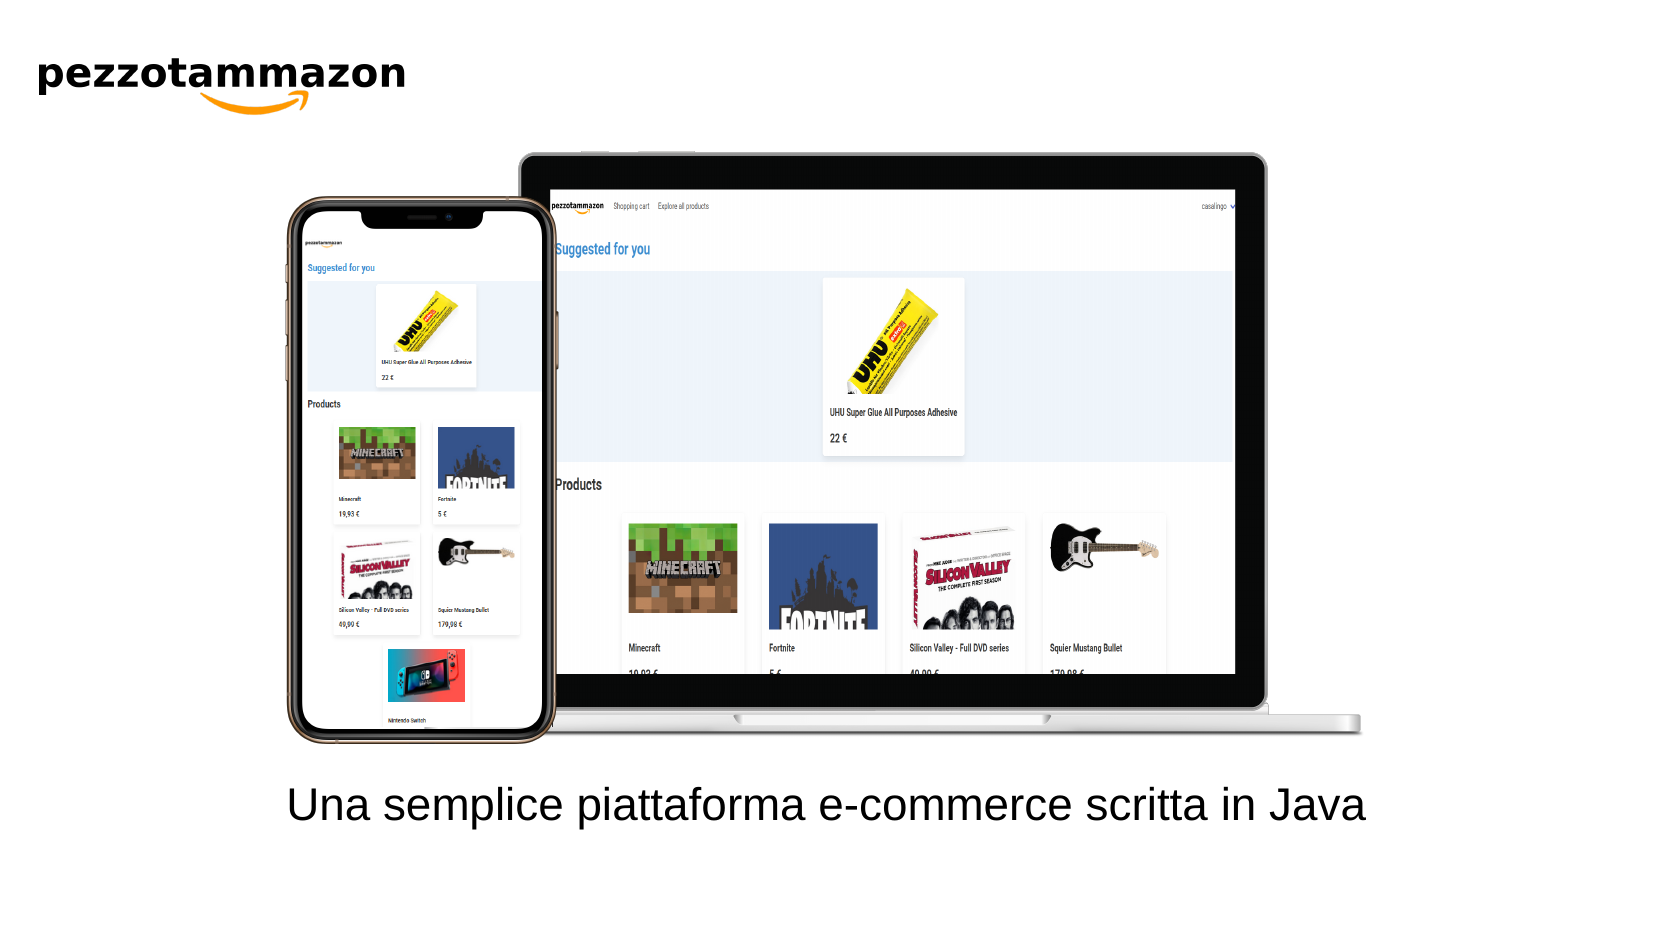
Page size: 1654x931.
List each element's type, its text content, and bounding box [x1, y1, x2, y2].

picture [277, 144, 1365, 754]
picture [29, 0, 414, 154]
subtitle Una semplice piattaforma e-commerce scritta in Java [265, 753, 1388, 857]
